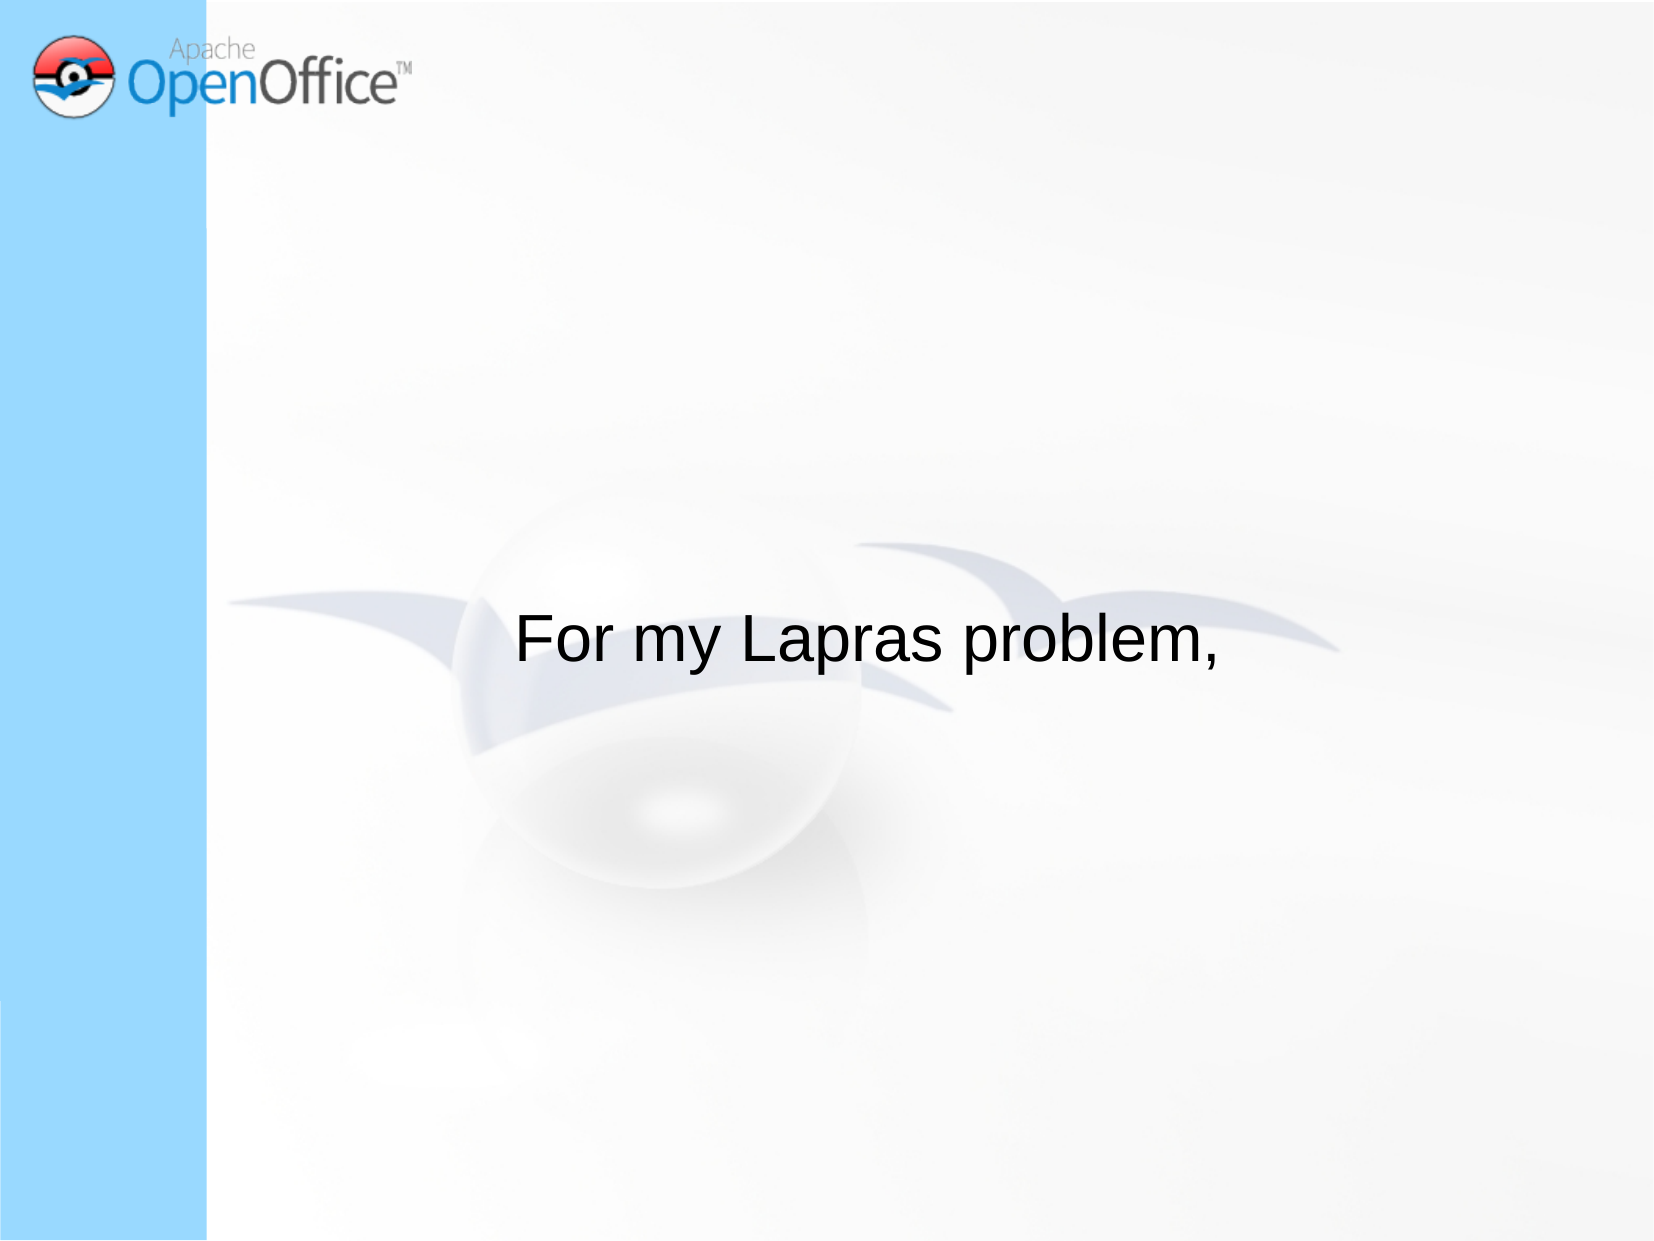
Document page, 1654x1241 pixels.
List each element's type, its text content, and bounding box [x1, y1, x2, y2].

picture [31, 2, 1654, 1241]
subtitle For my Lapras problem, [165, 108, 1571, 1168]
